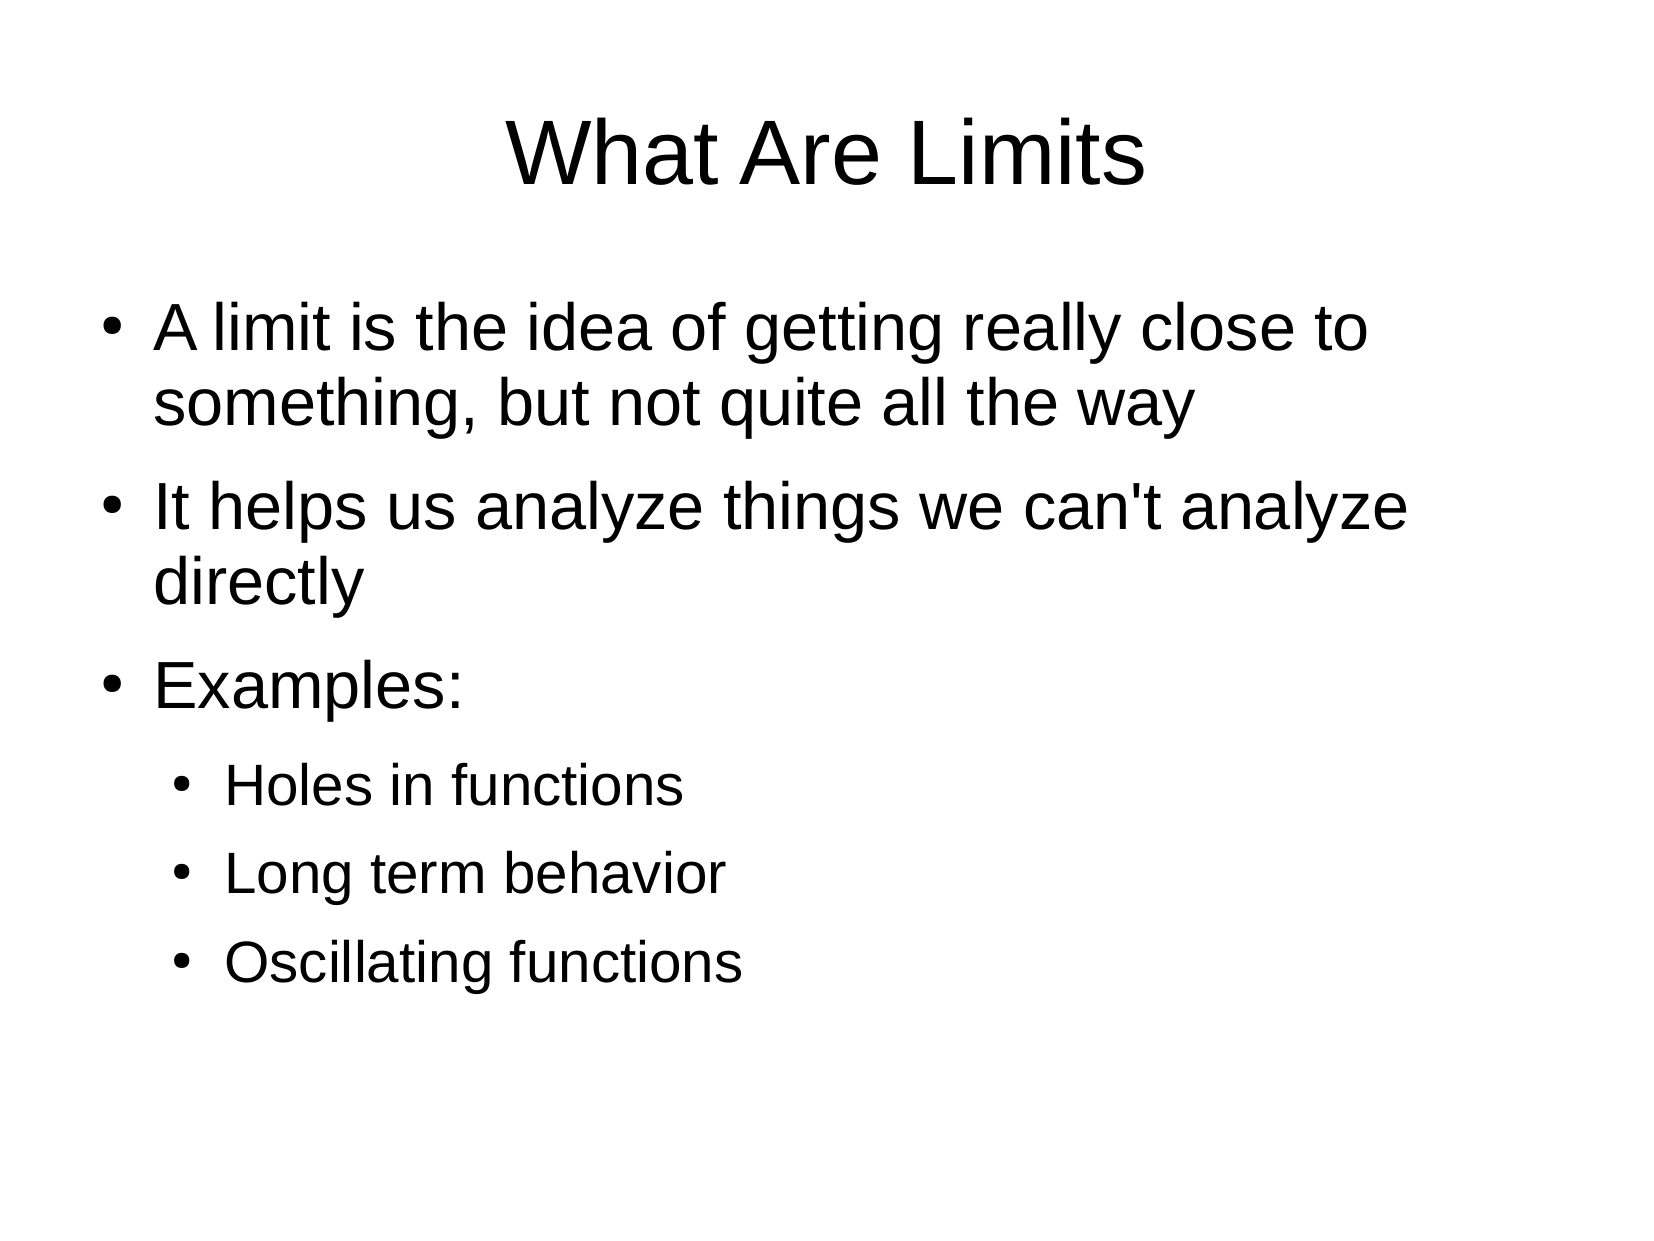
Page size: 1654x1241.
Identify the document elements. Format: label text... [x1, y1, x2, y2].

title What Are Limits [82, 49, 1571, 257]
list A limit is the idea of getting really close to something, but not quite all the way It helps us analyze things we can't analyze directly Examples: Holes in functions Long term behavior Oscillating functions [82, 290, 1571, 1109]
